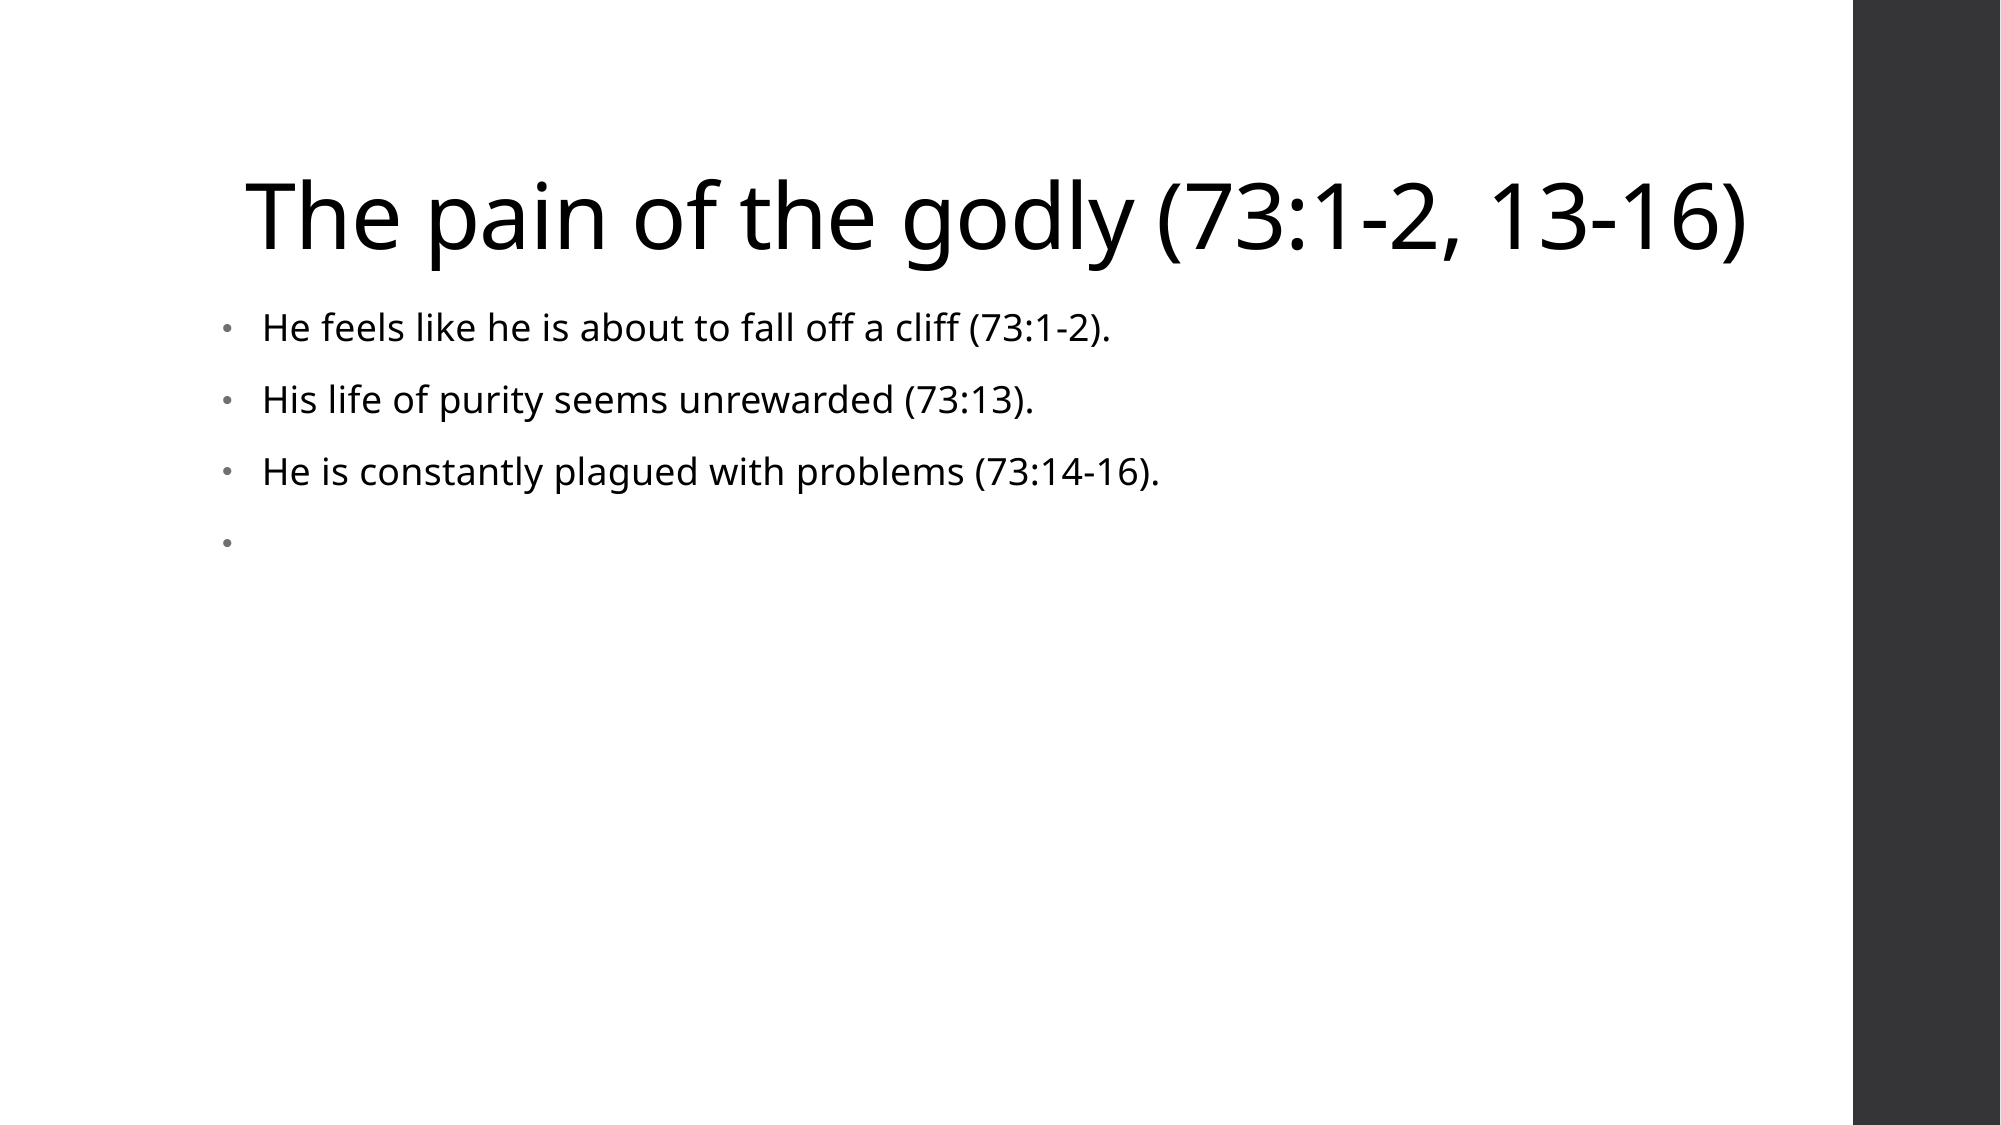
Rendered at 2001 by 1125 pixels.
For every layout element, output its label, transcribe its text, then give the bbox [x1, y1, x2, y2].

title The pain of the godly (73:1-2, 13-16) [206, 60, 1797, 278]
list He feels like he is about to fall off a cliff (73:1-2). His life of purity seems unrewarded (73:13). He is constantly plagued with problems (73:14-16). [206, 299, 1617, 1014]
